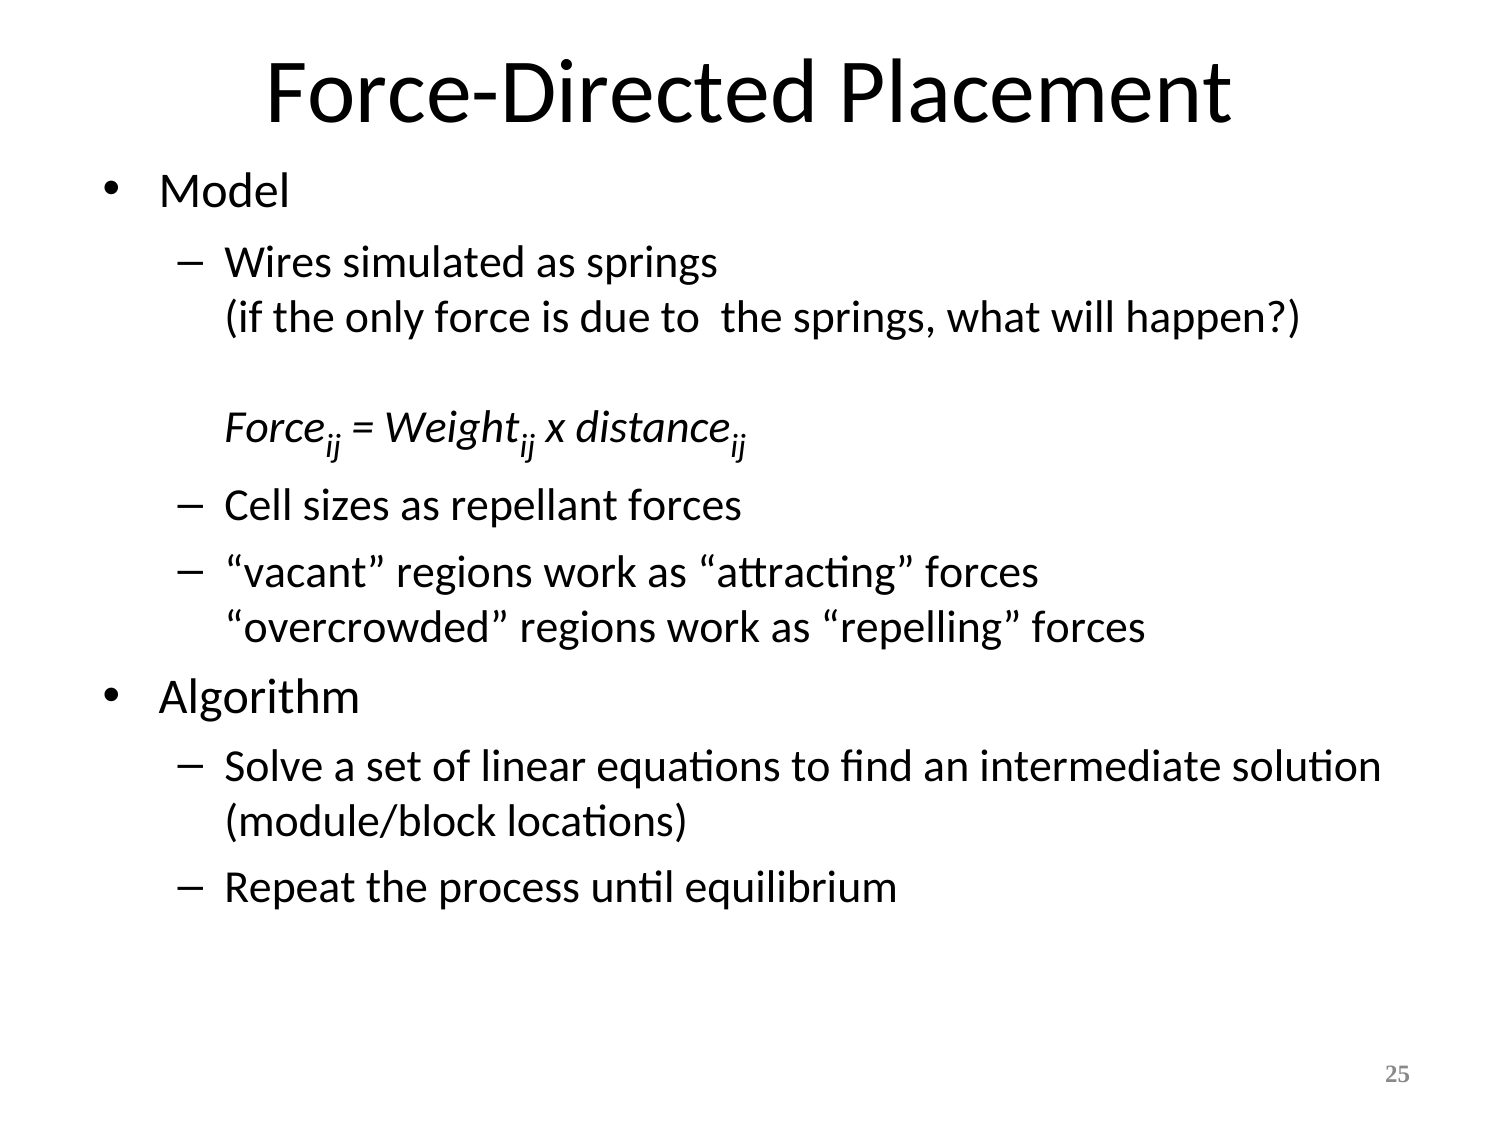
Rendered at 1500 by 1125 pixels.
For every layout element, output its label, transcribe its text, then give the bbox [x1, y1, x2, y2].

title Force-Directed Placement [75, 0, 1426, 180]
text_box <number> [1074, 1042, 1426, 1103]
list Model Wires simulated as springs (if the only force is due to the springs, what will happen?) Forceij = Weightij x distanceij Cell sizes as repellant forces “vacant” regions work as “attracting” forces “overcrowded” regions work as “repelling” forces Algorithm Solve a set of linear equations to find an intermediate solution (module/block locations) Repeat the process until equilibrium [87, 149, 1426, 1013]
